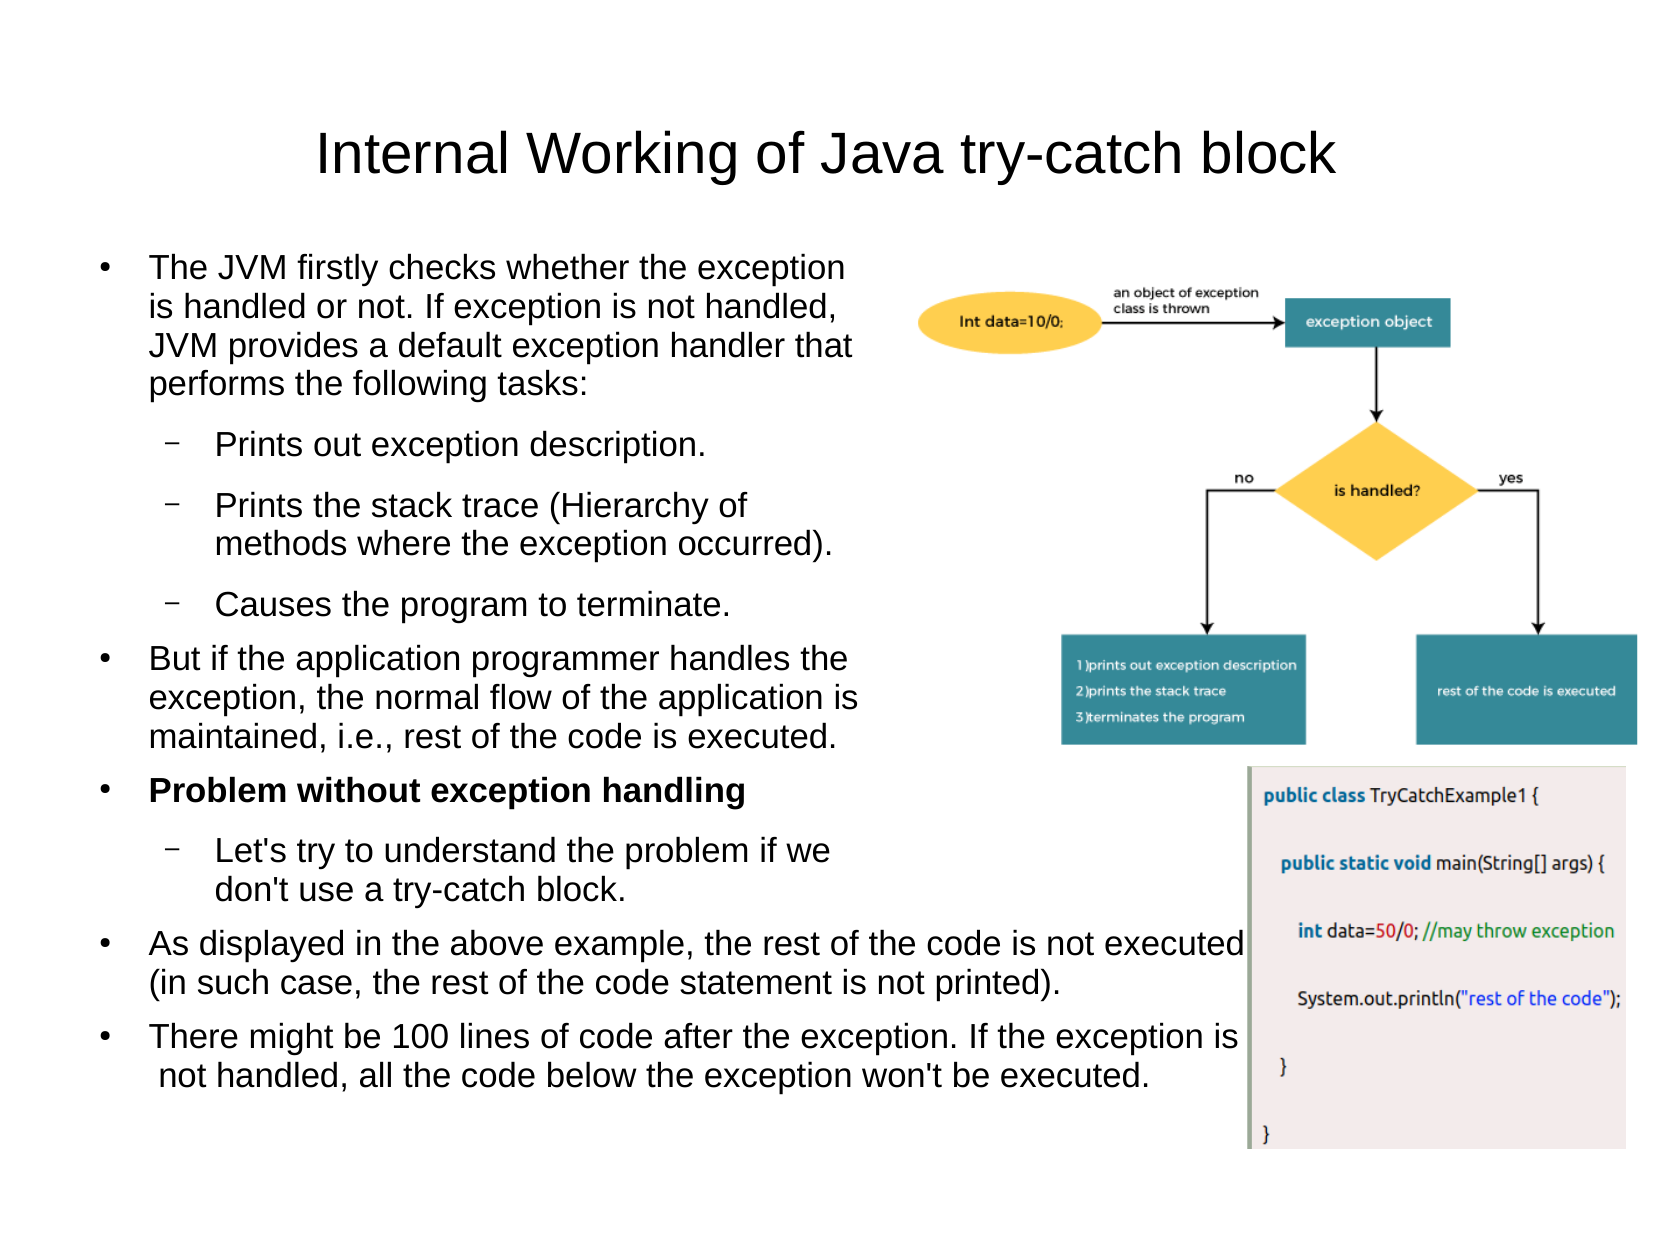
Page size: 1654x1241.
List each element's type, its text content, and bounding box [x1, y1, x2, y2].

picture [1245, 766, 1626, 1149]
list The JVM firstly checks whether the exception is handled or not. If exception is not handled, JVM provides a default exception handler that performs the following tasks: Prints out exception description. Prints the stack trace (Hierarchy of methods where the exception occurred). Causes the program to terminate. But if the application programmer handles the exception, the normal flow of the application is maintained, i.e., rest of the code is executed. Problem without exception handling Let's try to understand the problem if we don't use a try-catch block. As displayed in the above example, the rest of the code is not executed (in such case, the rest of the code statement is not printed). There might be 100 lines of code after the exception. If the exception is not handled, all the code below the exception won't be executed. [82, 248, 1619, 1104]
picture [912, 256, 1646, 751]
title Internal Working of Java try-catch block [82, 49, 1571, 248]
